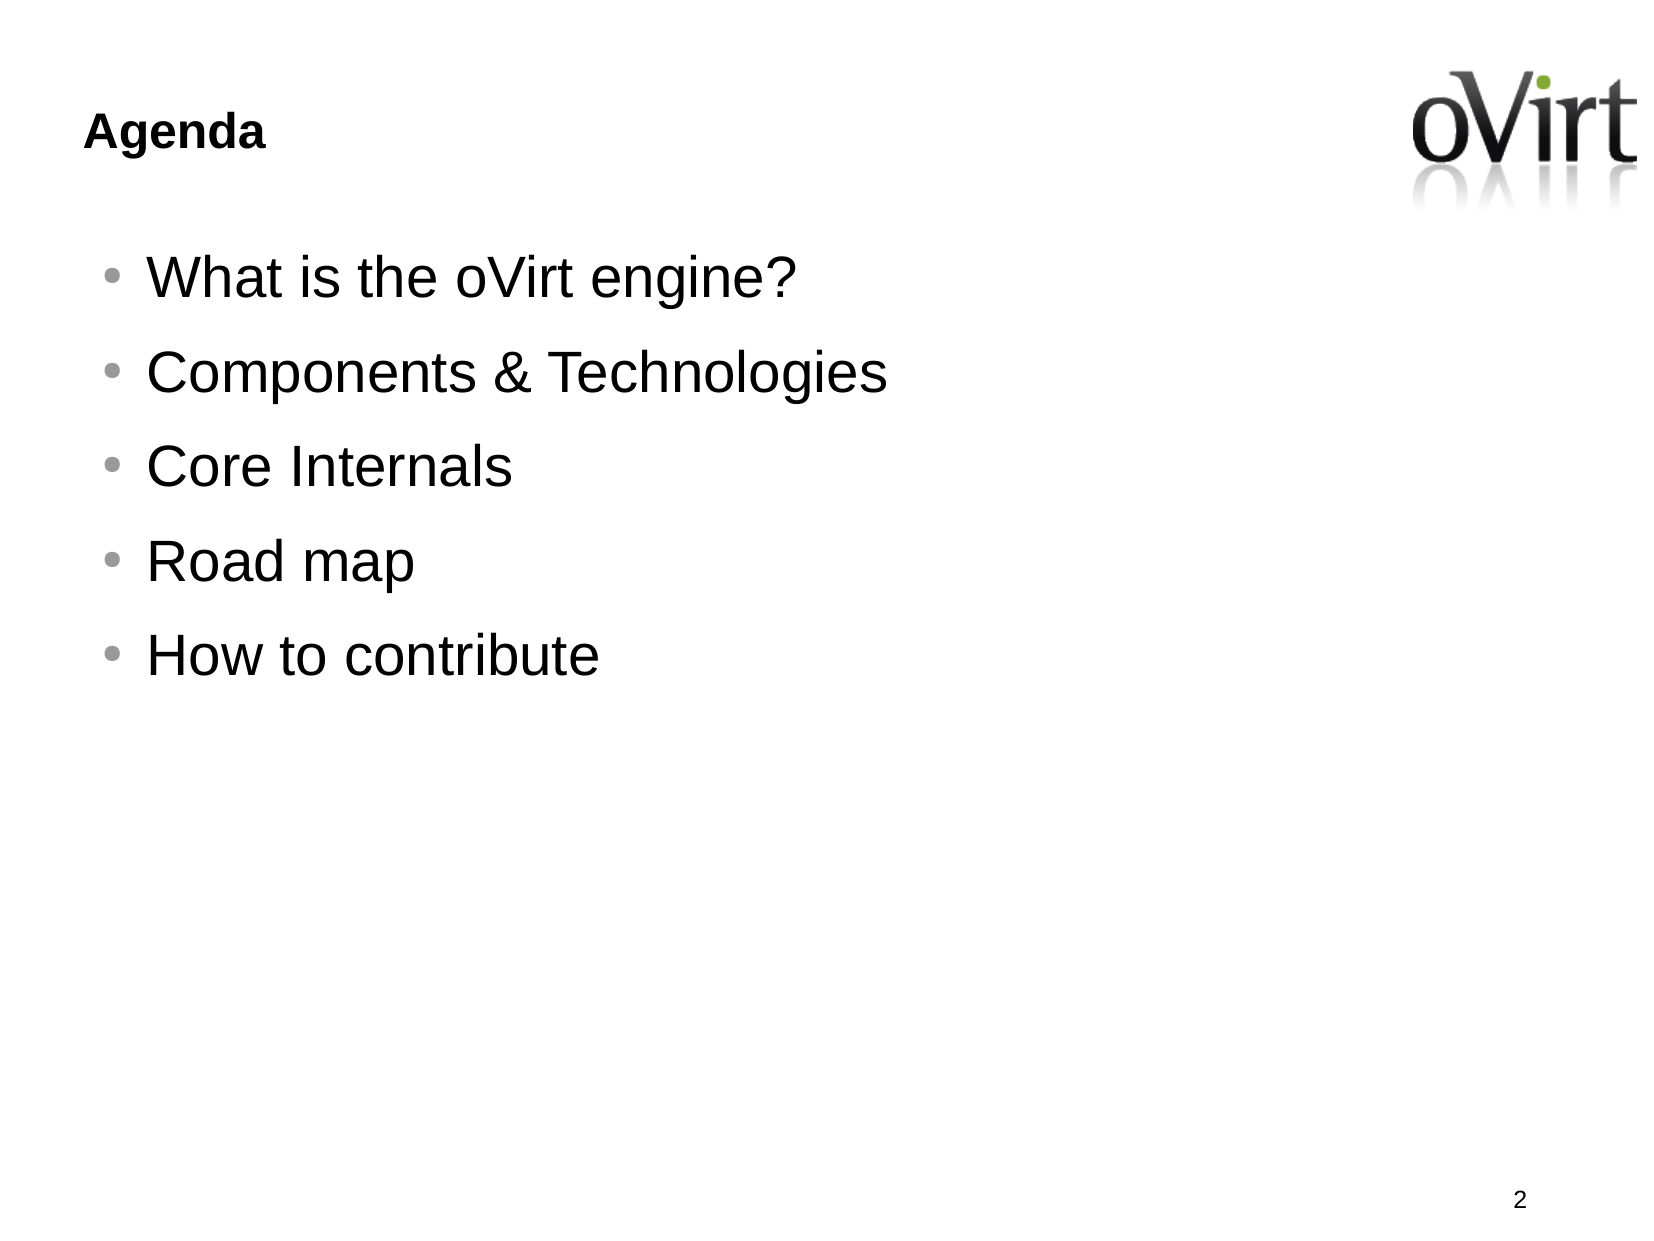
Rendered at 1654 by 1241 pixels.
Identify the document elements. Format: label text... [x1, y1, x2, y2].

picture [1413, 63, 1637, 212]
title Agenda [82, 27, 1303, 235]
list What is the oVirt engine? Components & Technologies Core Internals Road map How to contribute [86, 244, 1576, 1039]
